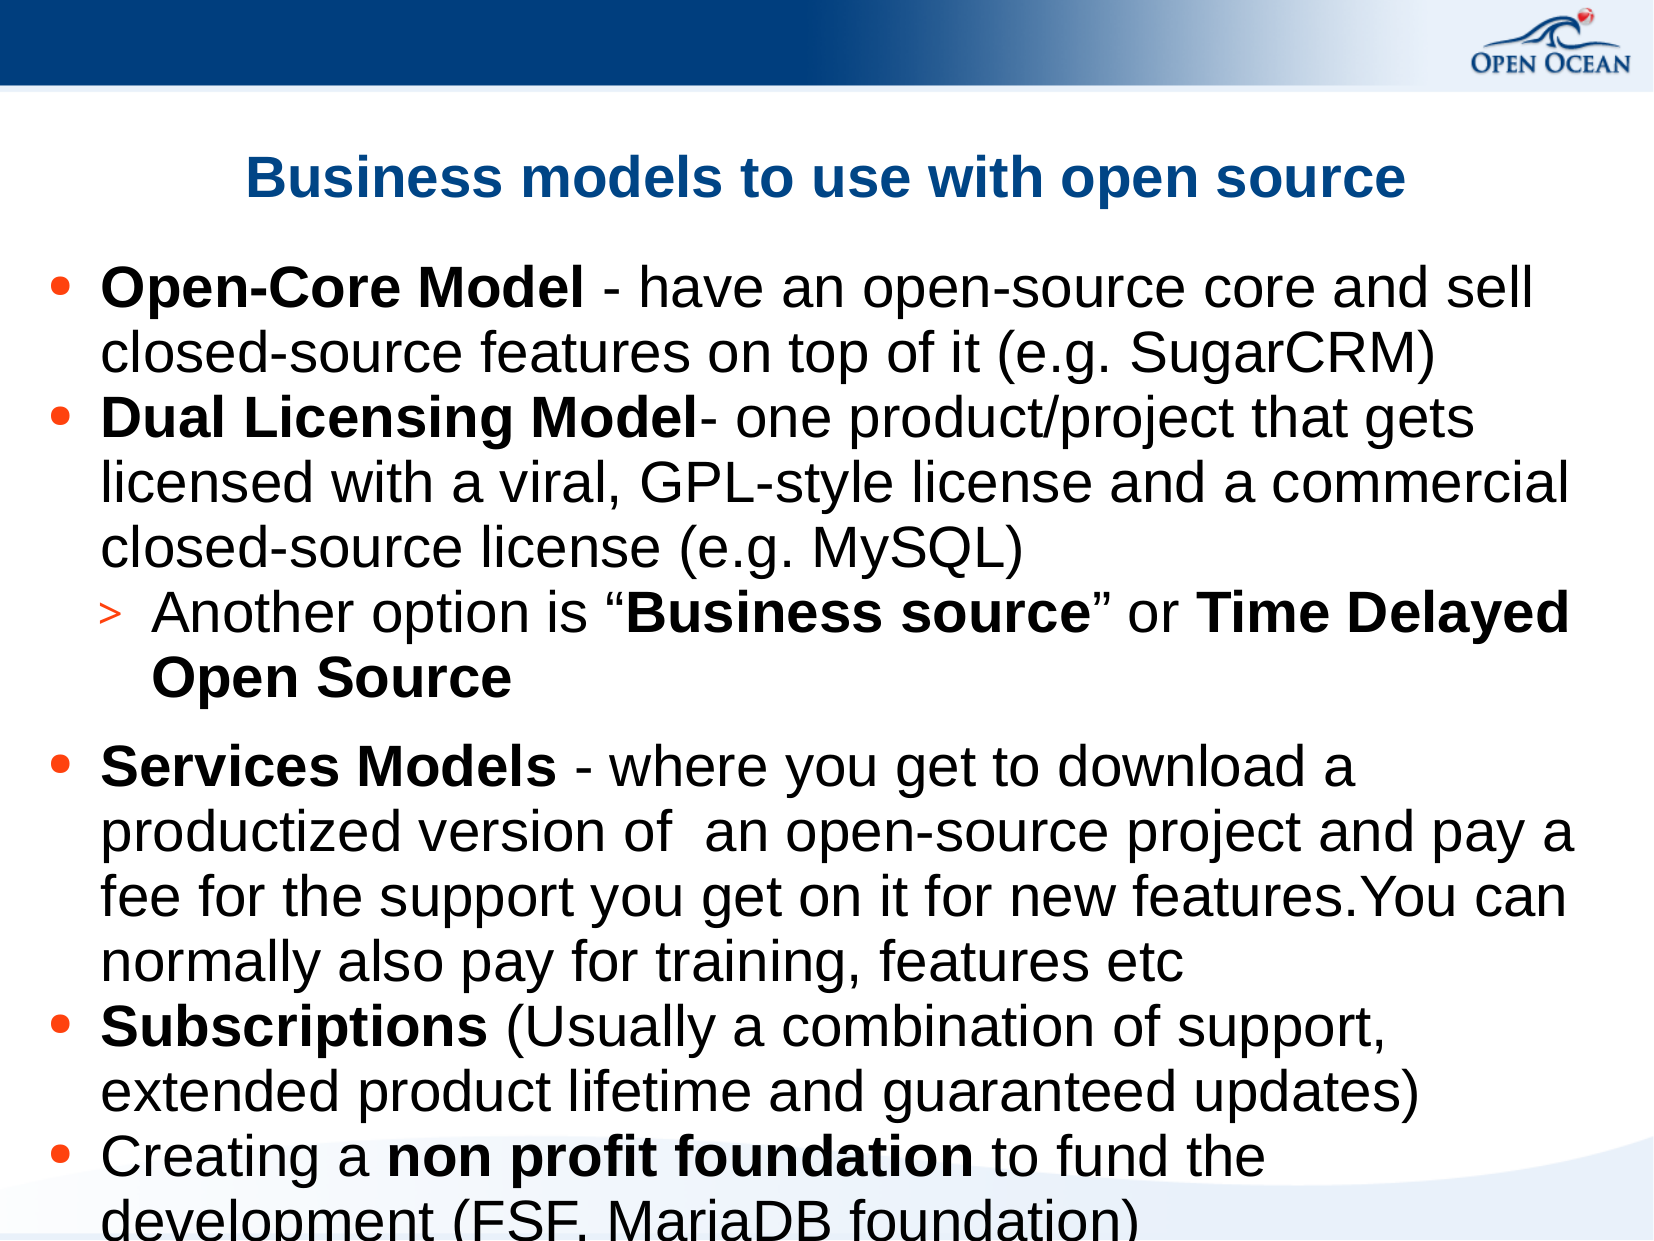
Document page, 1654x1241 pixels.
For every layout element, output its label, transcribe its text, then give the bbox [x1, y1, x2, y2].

list Open-Core Model - have an open-source core and sell closed-source features on top of it (e.g. SugarCRM) Dual Licensing Model- one product/project that gets licensed with a viral, GPL-style license and a commercial closed-source license (e.g. MySQL) Another option is “Business source” or Time Delayed Open Source Services Models - where you get to download a productized version of an open-source project and pay a fee for the support you get on it for new features.You can normally also pay for training, features etc Subscriptions (Usually a combination of support, extended product lifetime and guaranteed updates) Creating a non profit foundation to fund the development (FSF, MariaDB foundation) [30, 255, 1606, 1241]
picture [0, 0, 1654, 1240]
title Business models to use with open source [82, 95, 1571, 255]
